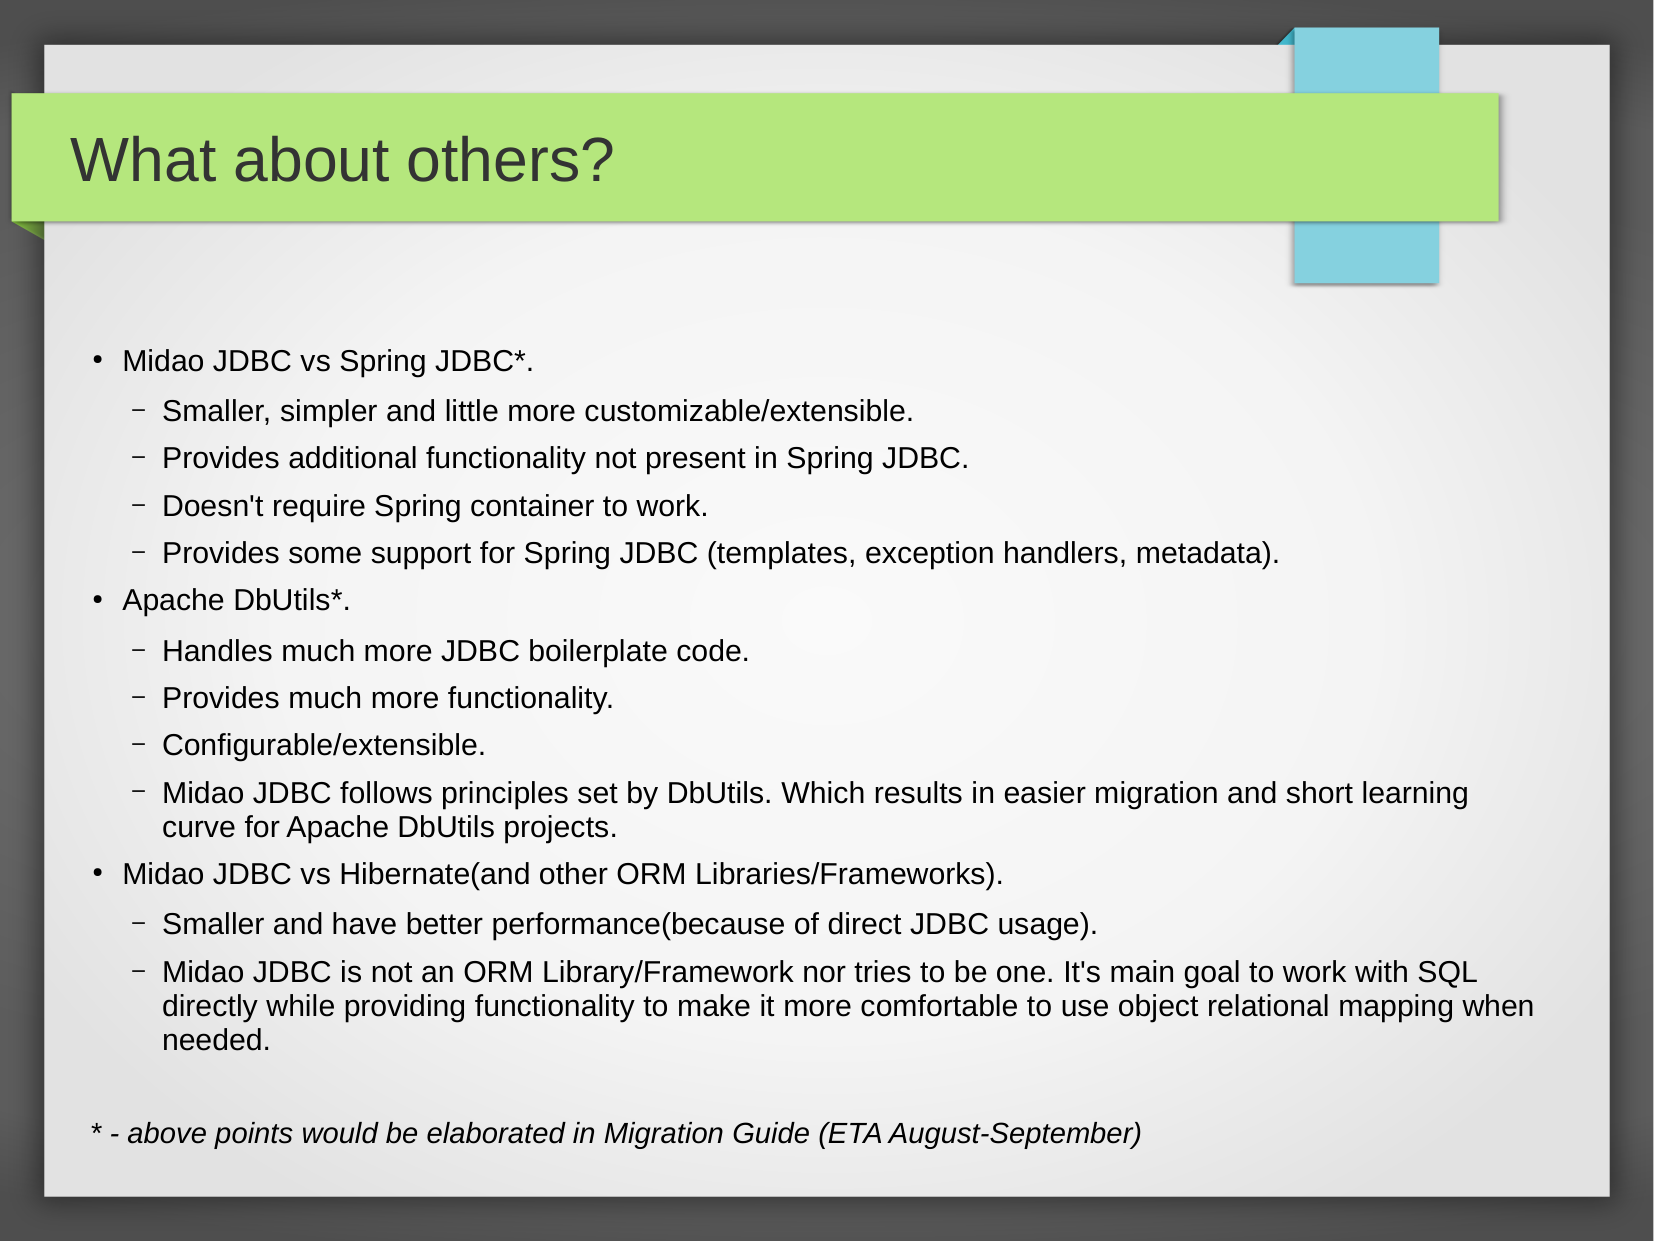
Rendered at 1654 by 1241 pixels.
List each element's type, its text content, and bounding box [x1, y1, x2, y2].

list Midao JDBC vs Spring JDBC*. Smaller, simpler and little more customizable/extensible. Provides additional functionality not present in Spring JDBC. Doesn't require Spring container to work. Provides some support for Spring JDBC (templates, exception handlers, metadata). Apache DbUtils*. Handles much more JDBC boilerplate code. Provides much more functionality. Configurable/extensible. Midao JDBC follows principles set by DbUtils. Which results in easier migration and short learning curve for Apache DbUtils projects. Midao JDBC vs Hibernate(and other ORM Libraries/Frameworks). Smaller and have better performance(because of direct JDBC usage). Midao JDBC is not an ORM Library/Framework nor tries to be one. It's main goal to work with SQL directly while providing functionality to make it more comfortable to use object relational mapping when needed. [82, 343, 1538, 1063]
text_box * - above points would be elaborated in Migration Guide (ETA August-September) [75, 1110, 1159, 1158]
picture [0, 0, 1654, 1241]
title What about others? [70, 106, 1229, 213]
